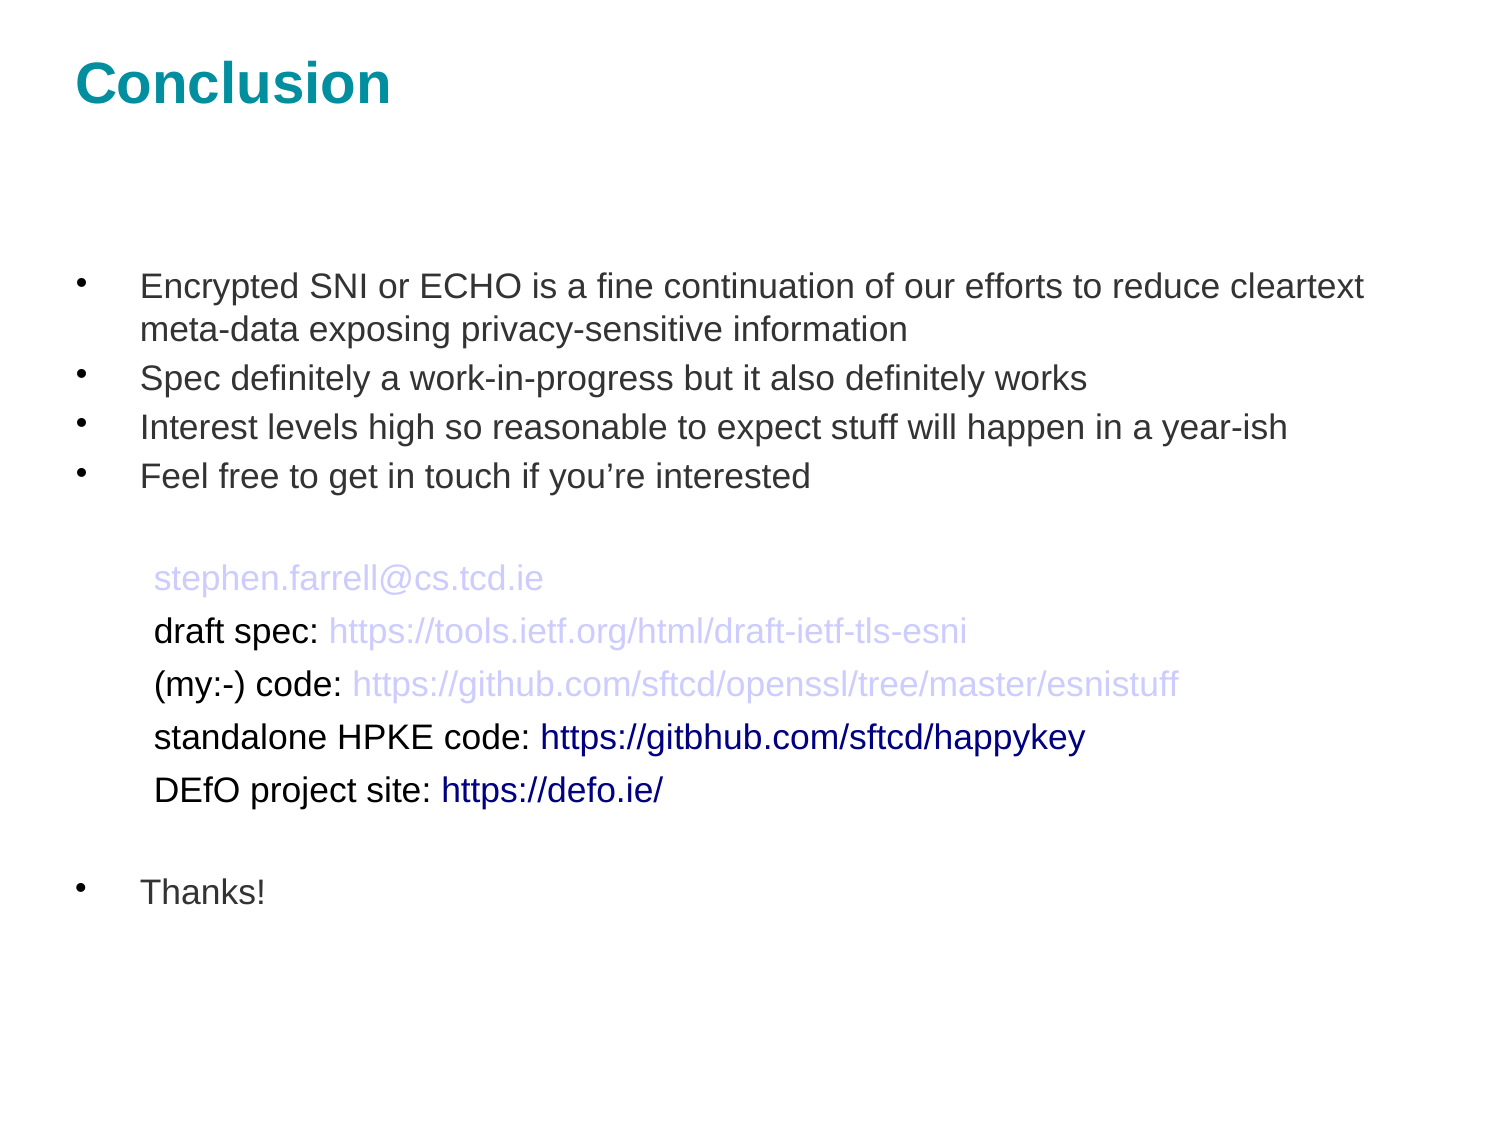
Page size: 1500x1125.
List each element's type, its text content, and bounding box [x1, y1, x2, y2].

title Conclusion [75, 44, 1426, 233]
list Encrypted SNI or ECHO is a fine continuation of our efforts to reduce cleartext meta-data exposing privacy-sensitive information Spec definitely a work-in-progress but it also definitely works Interest levels high so reasonable to expect stuff will happen in a year-ish Feel free to get in touch if you’re interested stephen.farrell@cs.tcd.ie draft spec: https://tools.ietf.org/html/draft-ietf-tls-esni (my:-) code: https://github.com/sftcd/openssl/tree/master/esnistuff standalone HPKE code: https://gitbhub.com/sftcd/happykey DEfO project site: https://defo.ie/ Thanks! [75, 263, 1426, 916]
